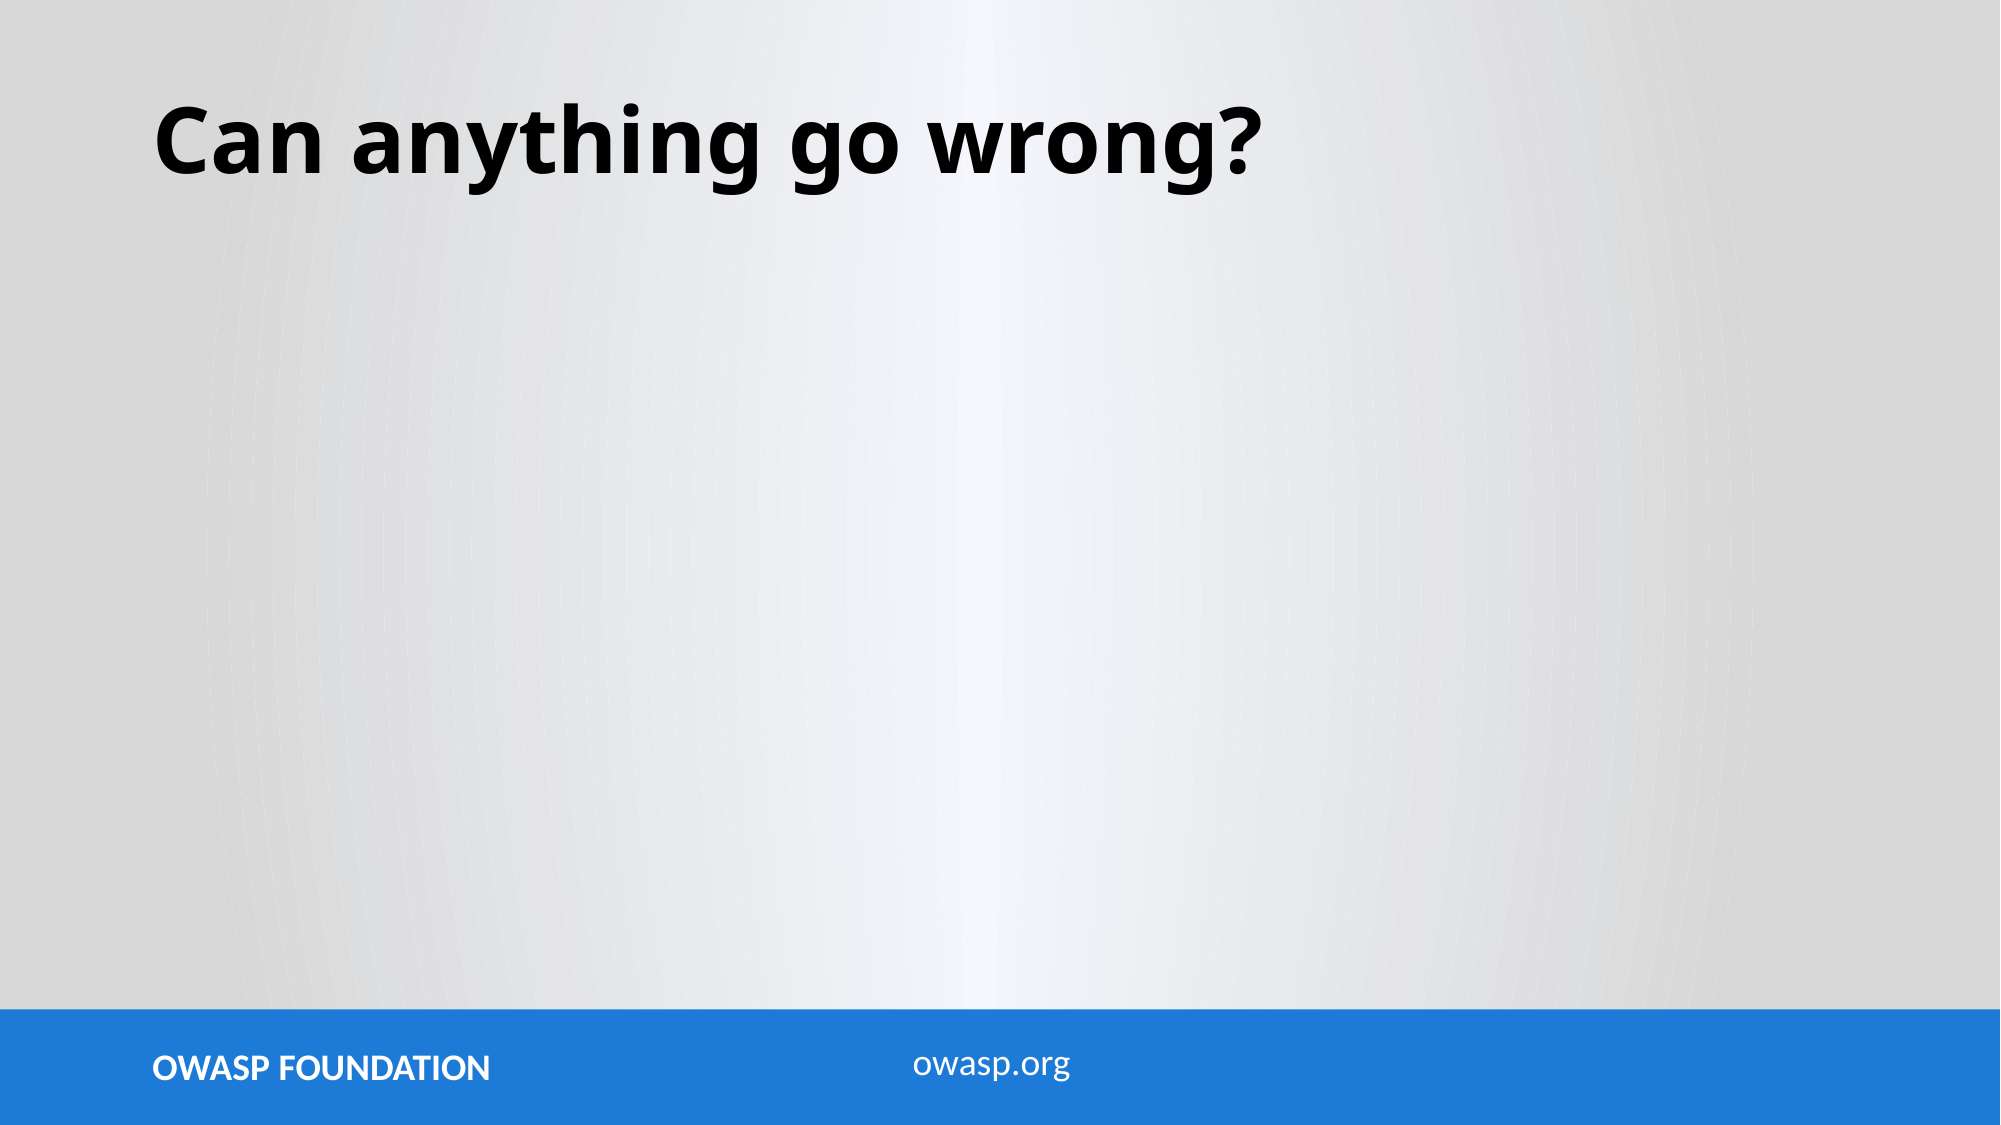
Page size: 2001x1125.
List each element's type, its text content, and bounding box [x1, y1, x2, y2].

title Can anything go wrong? [137, 35, 1863, 253]
